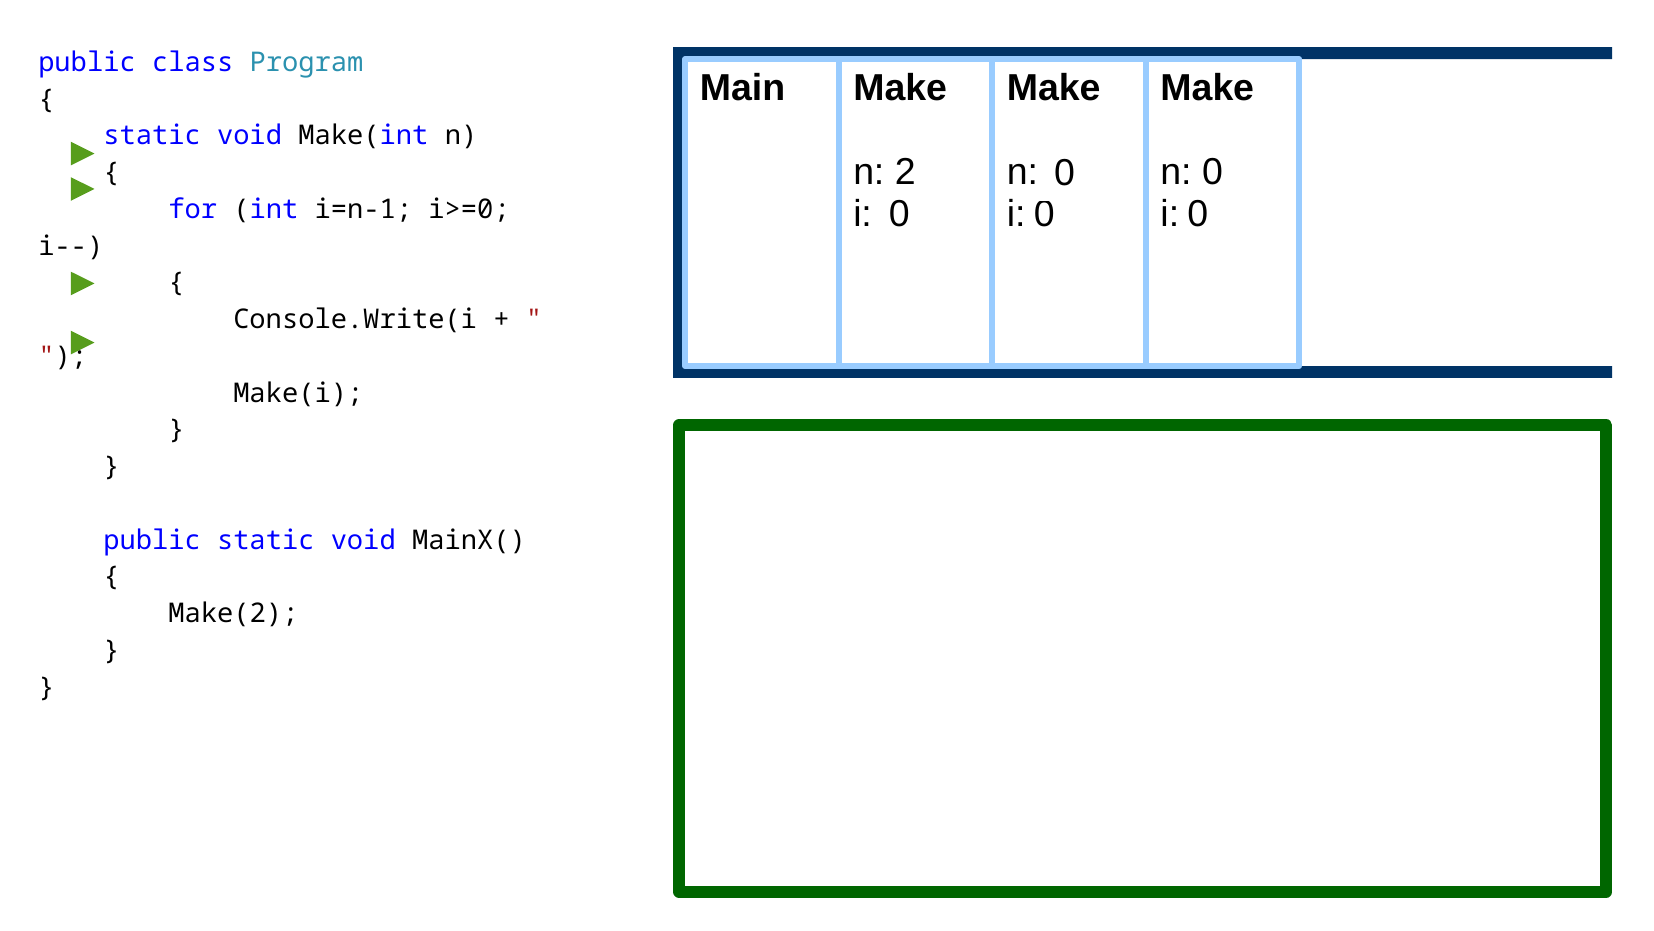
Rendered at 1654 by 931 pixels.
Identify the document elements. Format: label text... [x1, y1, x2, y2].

text_box [70, 141, 95, 166]
text_box Make n: 2 i: 1 [838, 59, 989, 242]
text_box 0 [874, 185, 934, 242]
text_box [70, 177, 95, 201]
text_box public class Program { static void Make(int n) { for (int i=n-1; i>=0; i--) { Console.Write(i + " "); Make(i); } } public static void MainX() { Make(2); } } [23, 35, 579, 554]
text_box [70, 271, 95, 296]
text_box Main [685, 59, 836, 242]
text_box Make n: 1 i: 0 [992, 59, 1143, 242]
text_box Make n: 0 i: 0 [1145, 59, 1300, 242]
text_box [70, 330, 95, 355]
text_box [673, 47, 1613, 378]
text_box 0 [1039, 143, 1099, 201]
